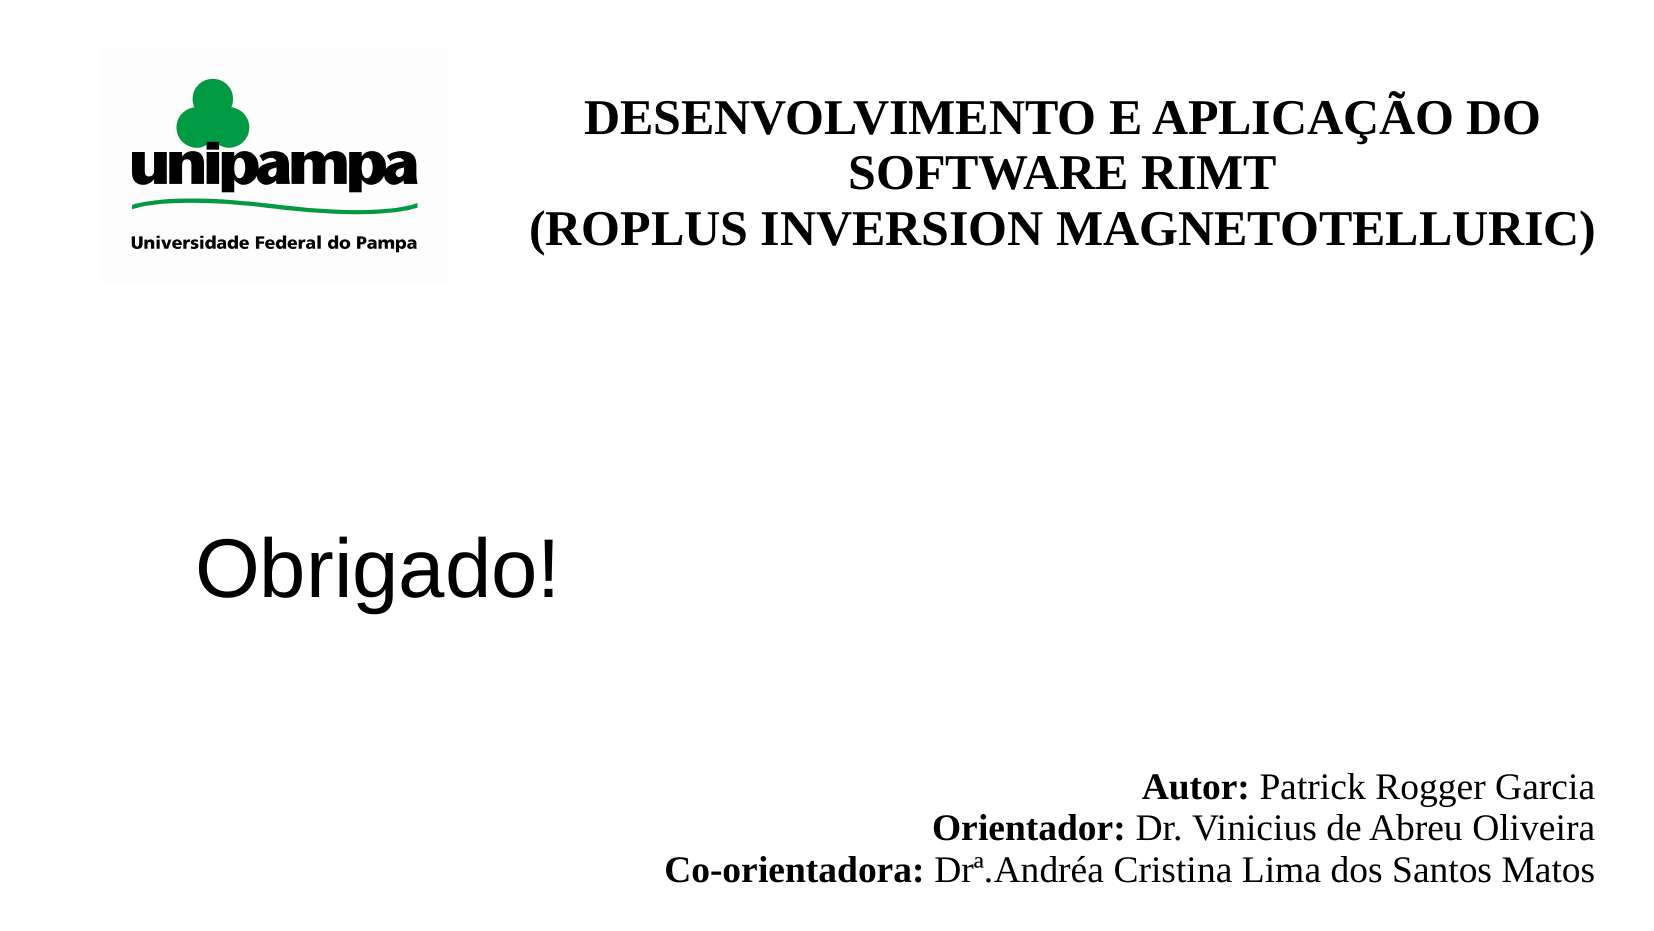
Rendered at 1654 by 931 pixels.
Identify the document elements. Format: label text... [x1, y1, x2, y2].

text_box DESENVOLVIMENTO E APLICAÇÃO DO SOFTWARE RIMT (ROPLUS INVERSION MAGNETOTELLURIC) [472, 82, 1654, 264]
text_box Obrigado! [180, 515, 576, 624]
text_box Autor: Patrick Rogger Garcia Orientador: Dr. Vinicius de Abreu Oliveira Co-orientadora: Drª.Andréa Cristina Lima dos Santos Matos [649, 758, 1623, 898]
picture [100, 47, 449, 284]
